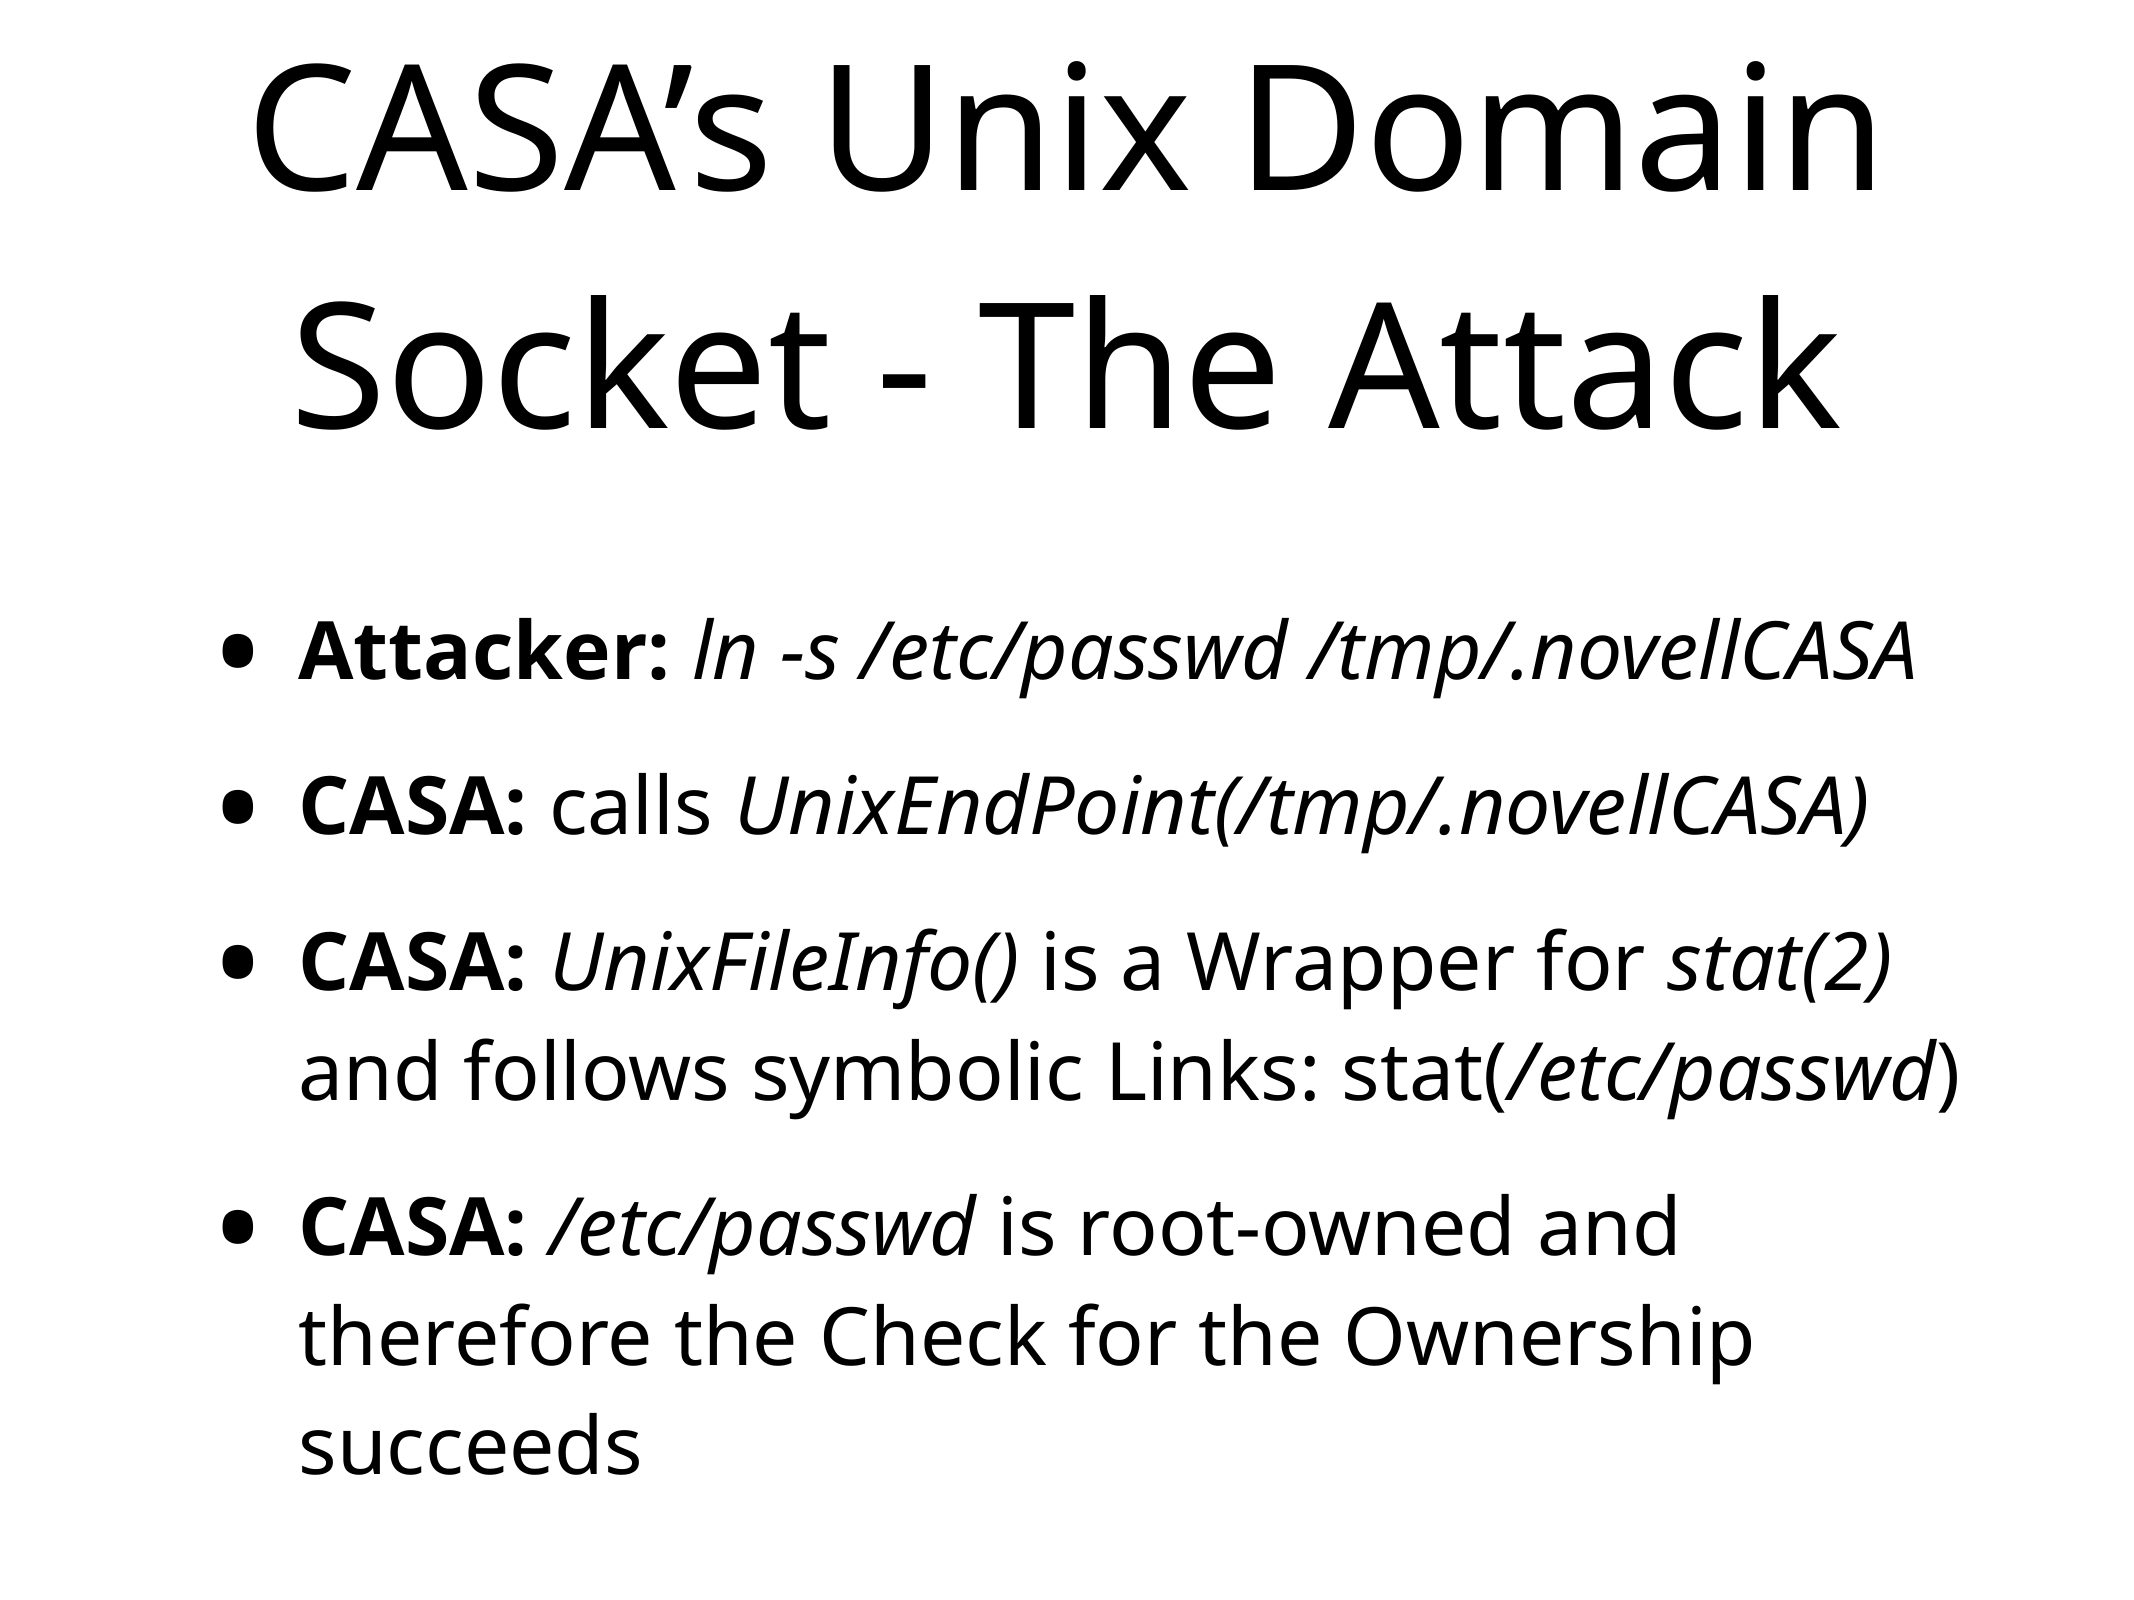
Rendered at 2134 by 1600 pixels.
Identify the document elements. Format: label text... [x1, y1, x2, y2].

list Attacker: ln -s /etc/passwd /tmp/.novellCASA CASA: calls UnixEndPoint(/tmp/.novellCASA) CASA: UnixFileInfo() is a Wrapper for stat(2) and follows symbolic Links: stat(/etc/passwd) CASA: /etc/passwd is root-owned and therefore the Check for the Ownership succeeds [156, 577, 1975, 1515]
title CASA’s Unix Domain Socket - The Attack [208, 31, 1925, 452]
